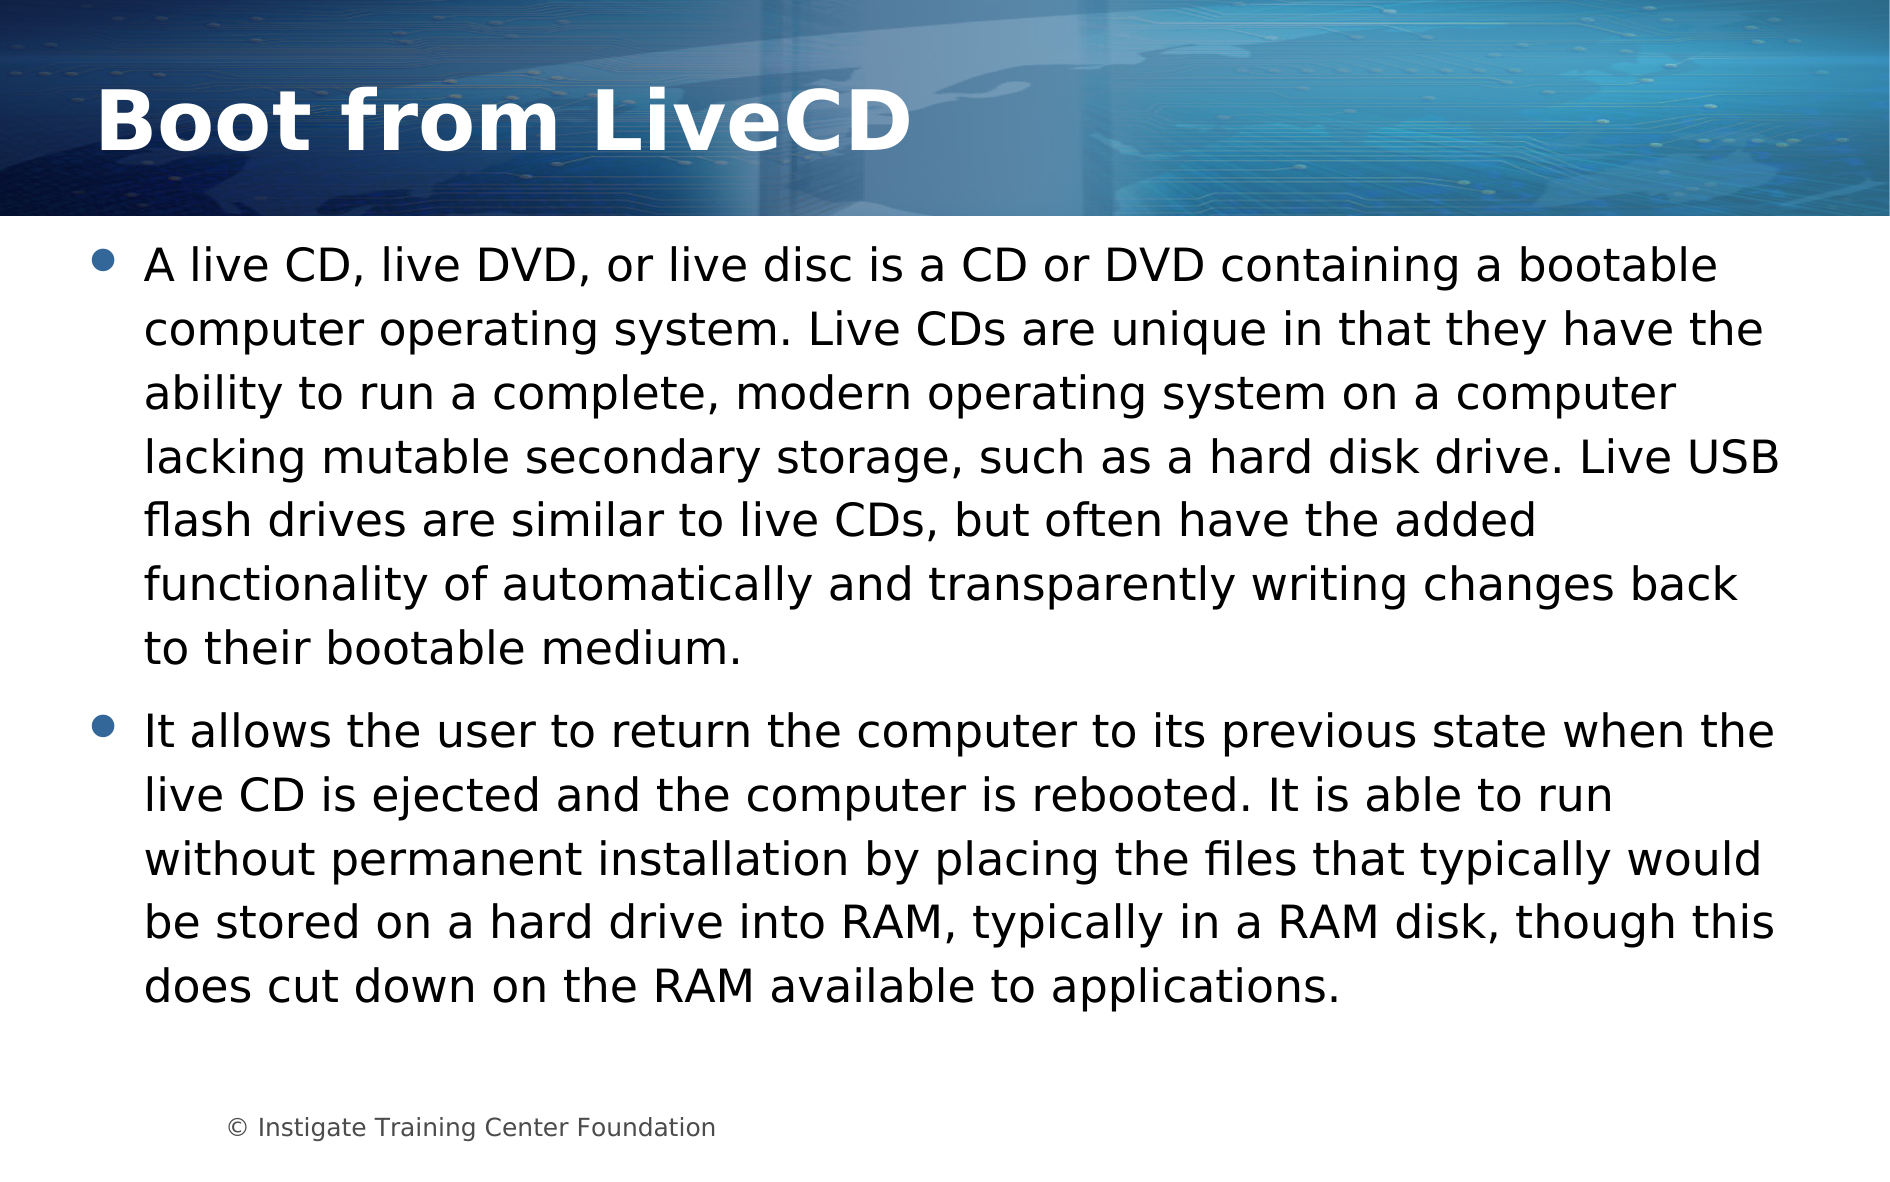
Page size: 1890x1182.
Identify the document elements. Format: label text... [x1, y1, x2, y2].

title Boot from LiveCD [94, 47, 1793, 217]
picture [0, 0, 1890, 216]
list A live CD, live DVD, or live disc is a CD or DVD containing a bootable computer operating system. Live CDs are unique in that they have the ability to run a complete, modern operating system on a computer lacking mutable secondary storage, such as a hard disk drive. Live USB flash drives are similar to live CDs, but often have the added functionality of automatically and transparently writing changes back to their bootable medium. It allows the user to return the computer to its previous state when the live CD is ejected and the computer is rebooted. It is able to run without permanent installation by placing the files that typically would be stored on a hard drive into RAM, typically in a RAM disk, though this does cut down on the RAM available to applications. [88, 228, 1788, 1007]
